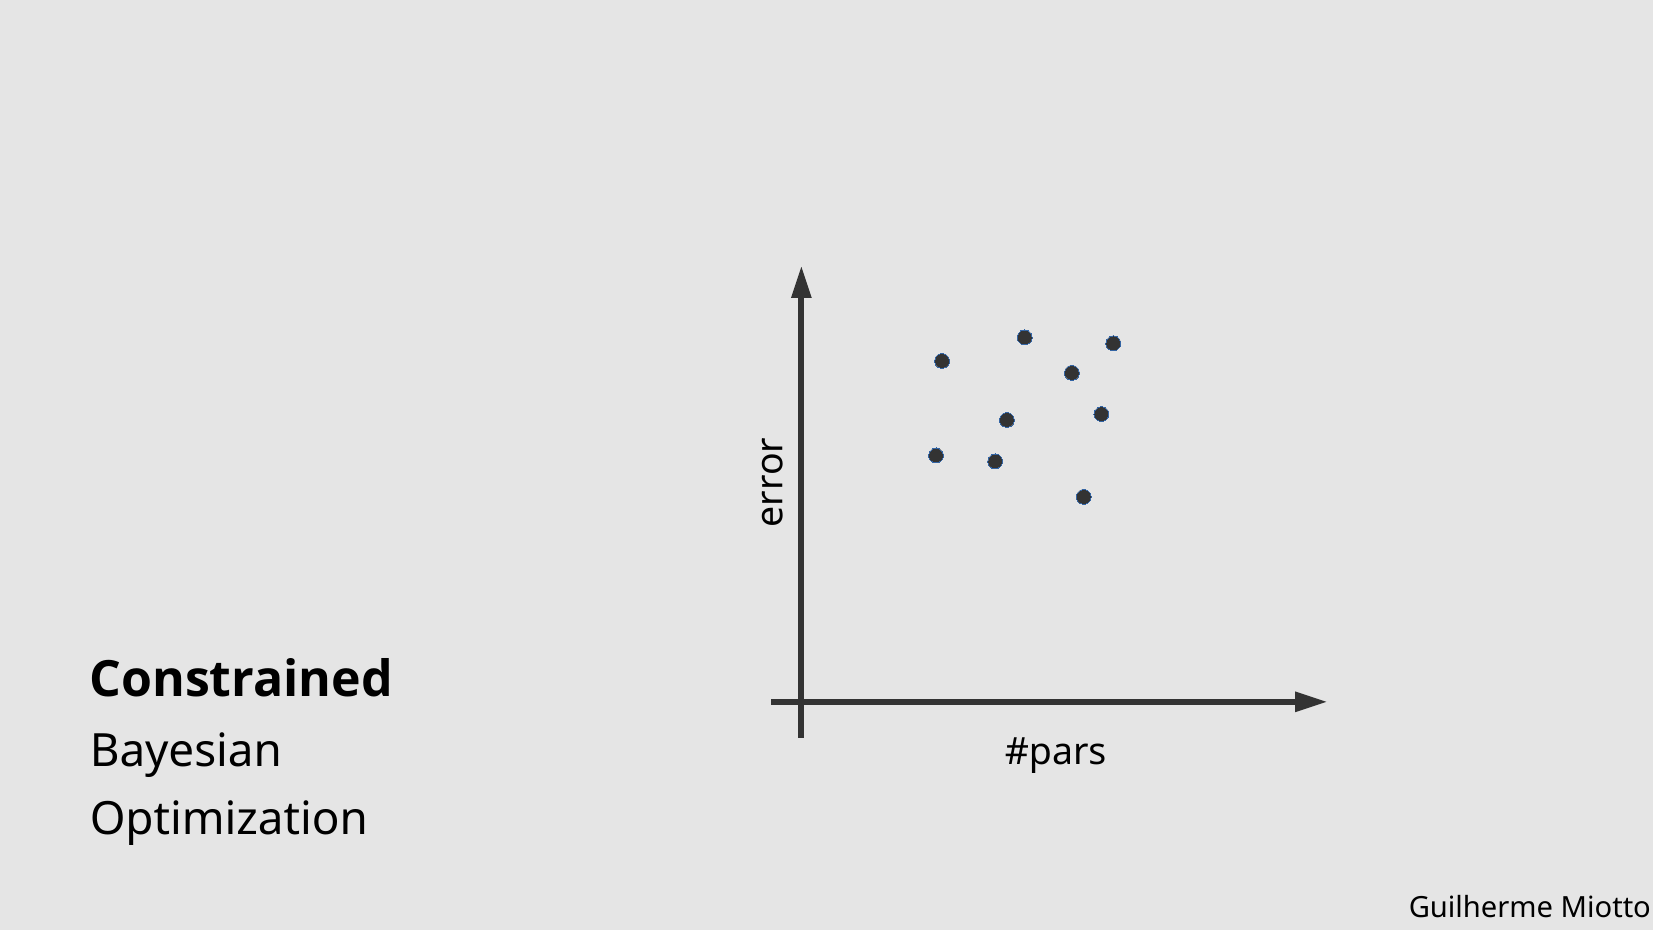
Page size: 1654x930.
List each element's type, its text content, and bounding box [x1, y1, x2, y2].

text_box [987, 453, 1003, 469]
text_box [999, 412, 1015, 428]
text_box error [735, 425, 793, 543]
text_box [1064, 365, 1080, 381]
text_box Constrained Bayesian Optimization [75, 635, 466, 878]
text_box [1105, 335, 1121, 351]
text_box [1076, 489, 1092, 505]
text_box [1017, 329, 1033, 345]
text_box [934, 353, 950, 369]
text_box [1093, 406, 1109, 422]
text_box Guilherme Miotto [1394, 879, 1648, 927]
text_box [928, 447, 944, 463]
text_box #pars [990, 717, 1118, 775]
